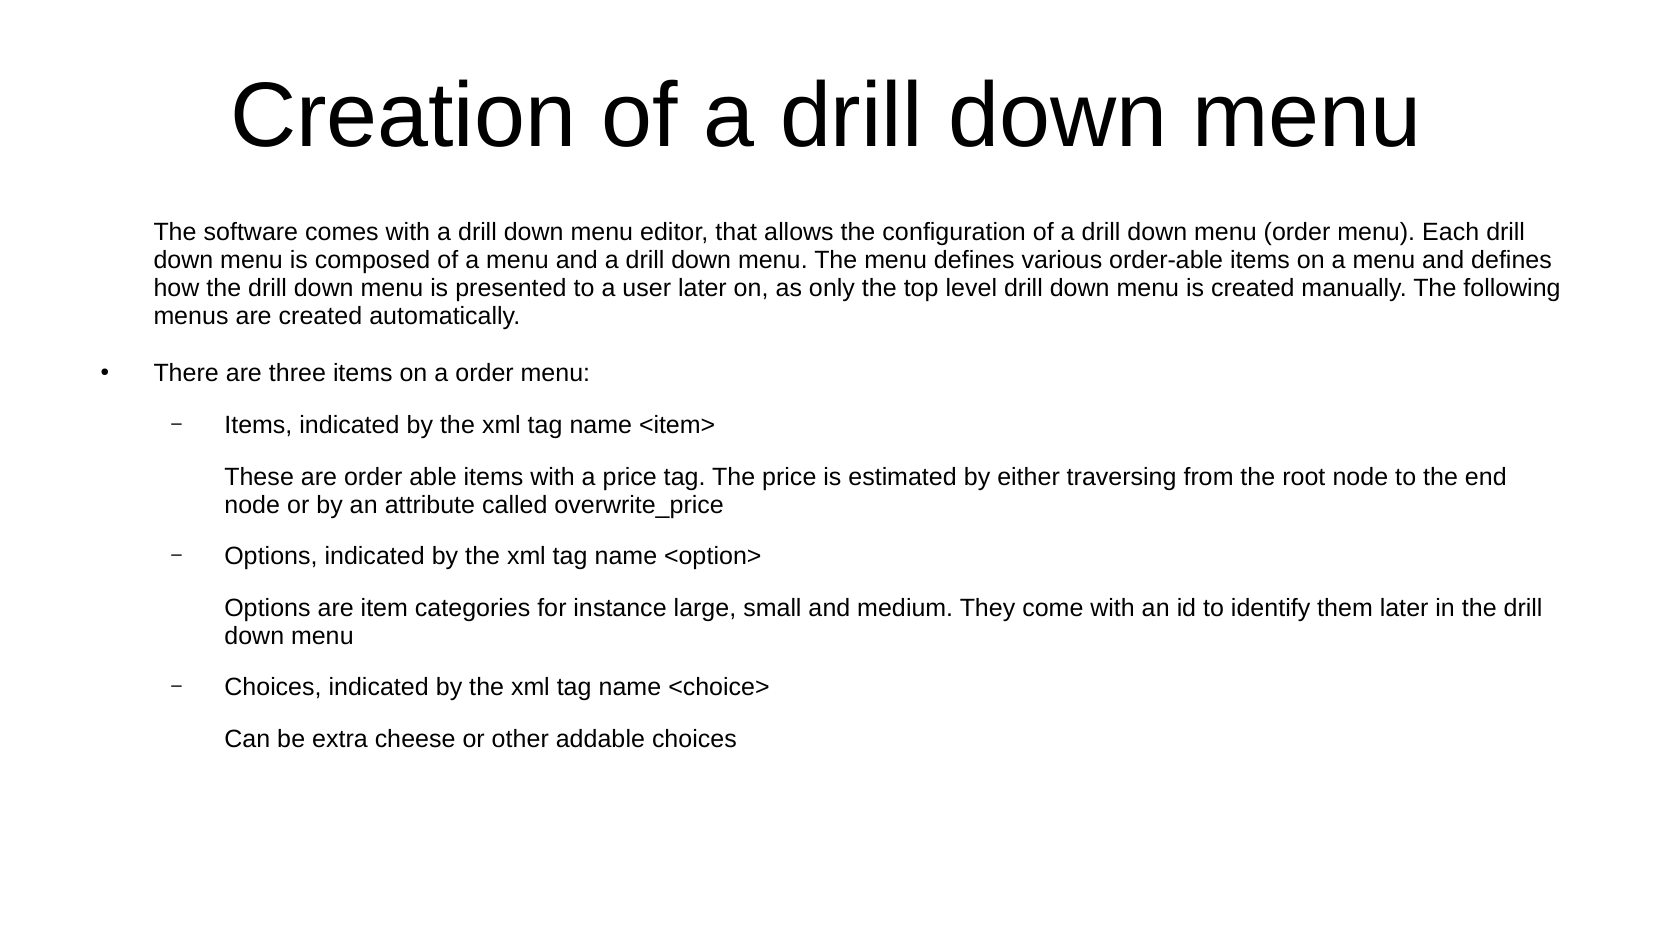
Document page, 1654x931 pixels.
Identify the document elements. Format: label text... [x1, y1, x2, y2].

title Creation of a drill down menu [82, 37, 1571, 193]
list The software comes with a drill down menu editor, that allows the configuration of a drill down menu (order menu). Each drill down menu is composed of a menu and a drill down menu. The menu defines various order-able items on a menu and defines how the drill down menu is presented to a user later on, as only the top level drill down menu is created manually. The following menus are created automatically. There are three items on a order menu: Items, indicated by the xml tag name <item> These are order able items with a price tag. The price is estimated by either traversing from the root node to the end node or by an attribute called overwrite_price Options, indicated by the xml tag name <option> Options are item categories for instance large, small and medium. They come with an id to identify them later in the drill down menu Choices, indicated by the xml tag name <choice> Can be extra cheese or other addable choices [82, 217, 1571, 758]
